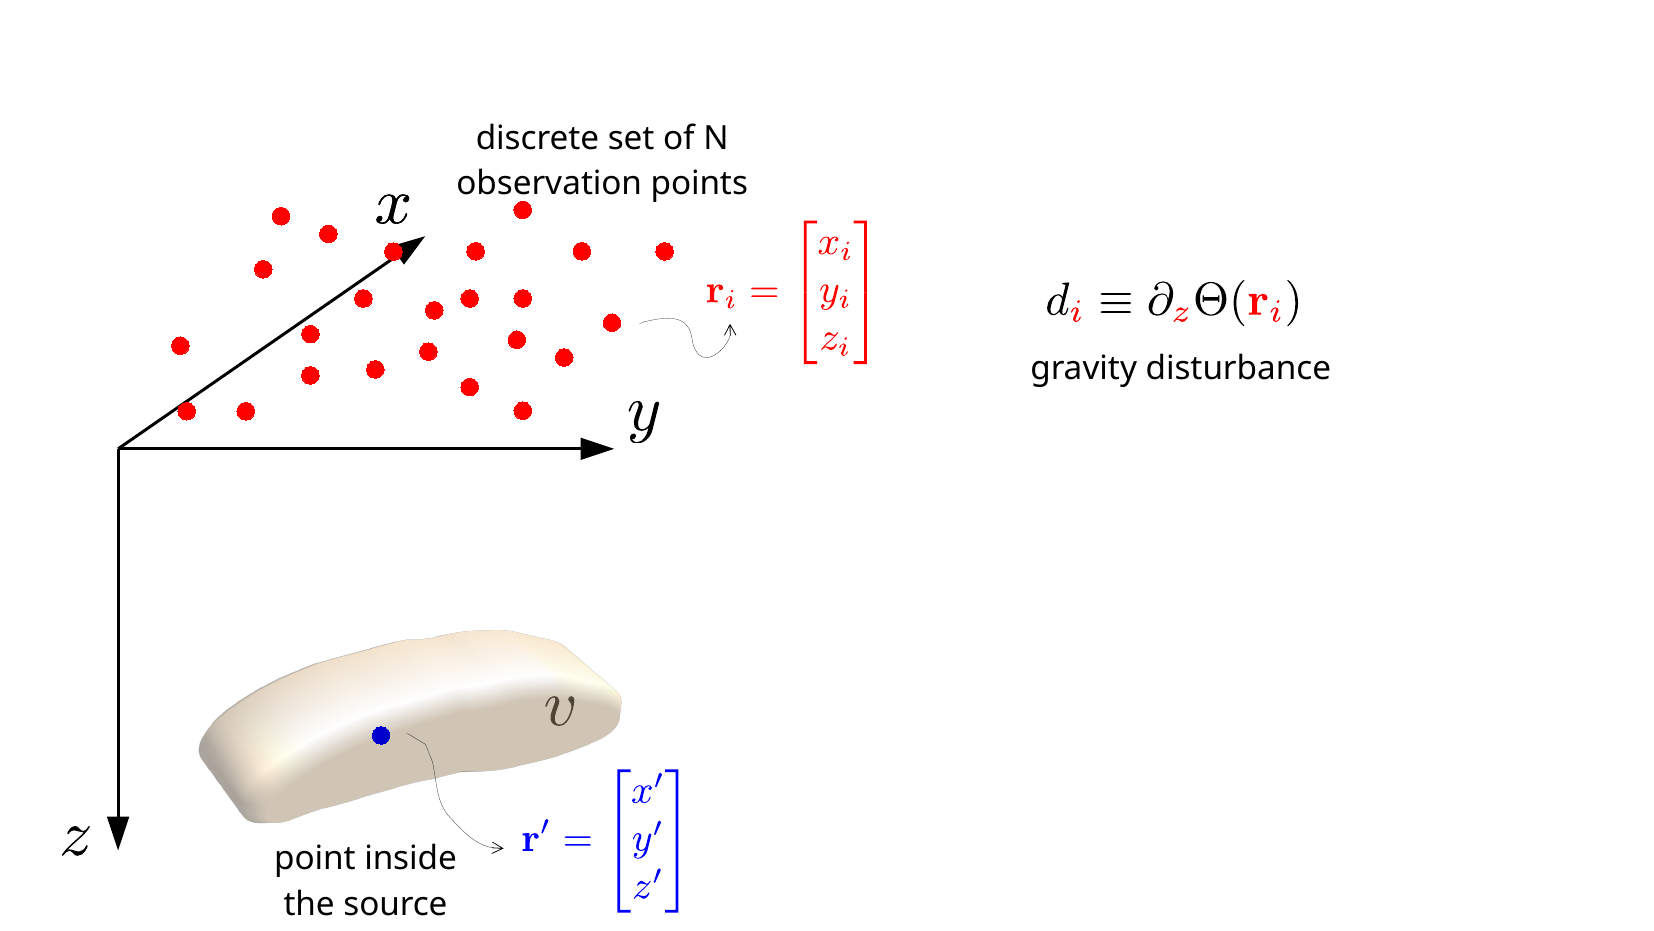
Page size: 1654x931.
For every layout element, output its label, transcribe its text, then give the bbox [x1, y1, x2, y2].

text_box [513, 401, 532, 420]
picture [519, 767, 693, 915]
text_box [177, 402, 196, 421]
text_box [513, 289, 532, 308]
text_box discrete set of N observation points [413, 106, 792, 195]
text_box [513, 201, 532, 219]
text_box [555, 348, 574, 367]
text_box [655, 242, 674, 261]
text_box [603, 313, 621, 332]
text_box [372, 726, 390, 745]
text_box point inside the source [241, 826, 490, 925]
text_box [319, 225, 338, 243]
text_box gravity disturbance [1015, 336, 1329, 388]
text_box [171, 336, 190, 355]
text_box [419, 342, 438, 361]
text_box [254, 260, 273, 279]
picture [374, 194, 413, 224]
text_box [301, 325, 320, 343]
text_box [466, 242, 485, 261]
text_box [508, 330, 526, 349]
text_box [366, 360, 385, 379]
text_box [384, 242, 403, 261]
text_box [460, 378, 479, 396]
text_box [573, 242, 591, 261]
picture [626, 401, 662, 443]
picture [704, 219, 882, 366]
text_box [272, 207, 290, 226]
text_box [301, 366, 320, 385]
text_box [460, 289, 479, 308]
picture [59, 826, 93, 856]
picture [1043, 278, 1305, 329]
text_box [236, 402, 255, 421]
text_box [425, 301, 444, 320]
text_box [354, 289, 373, 308]
